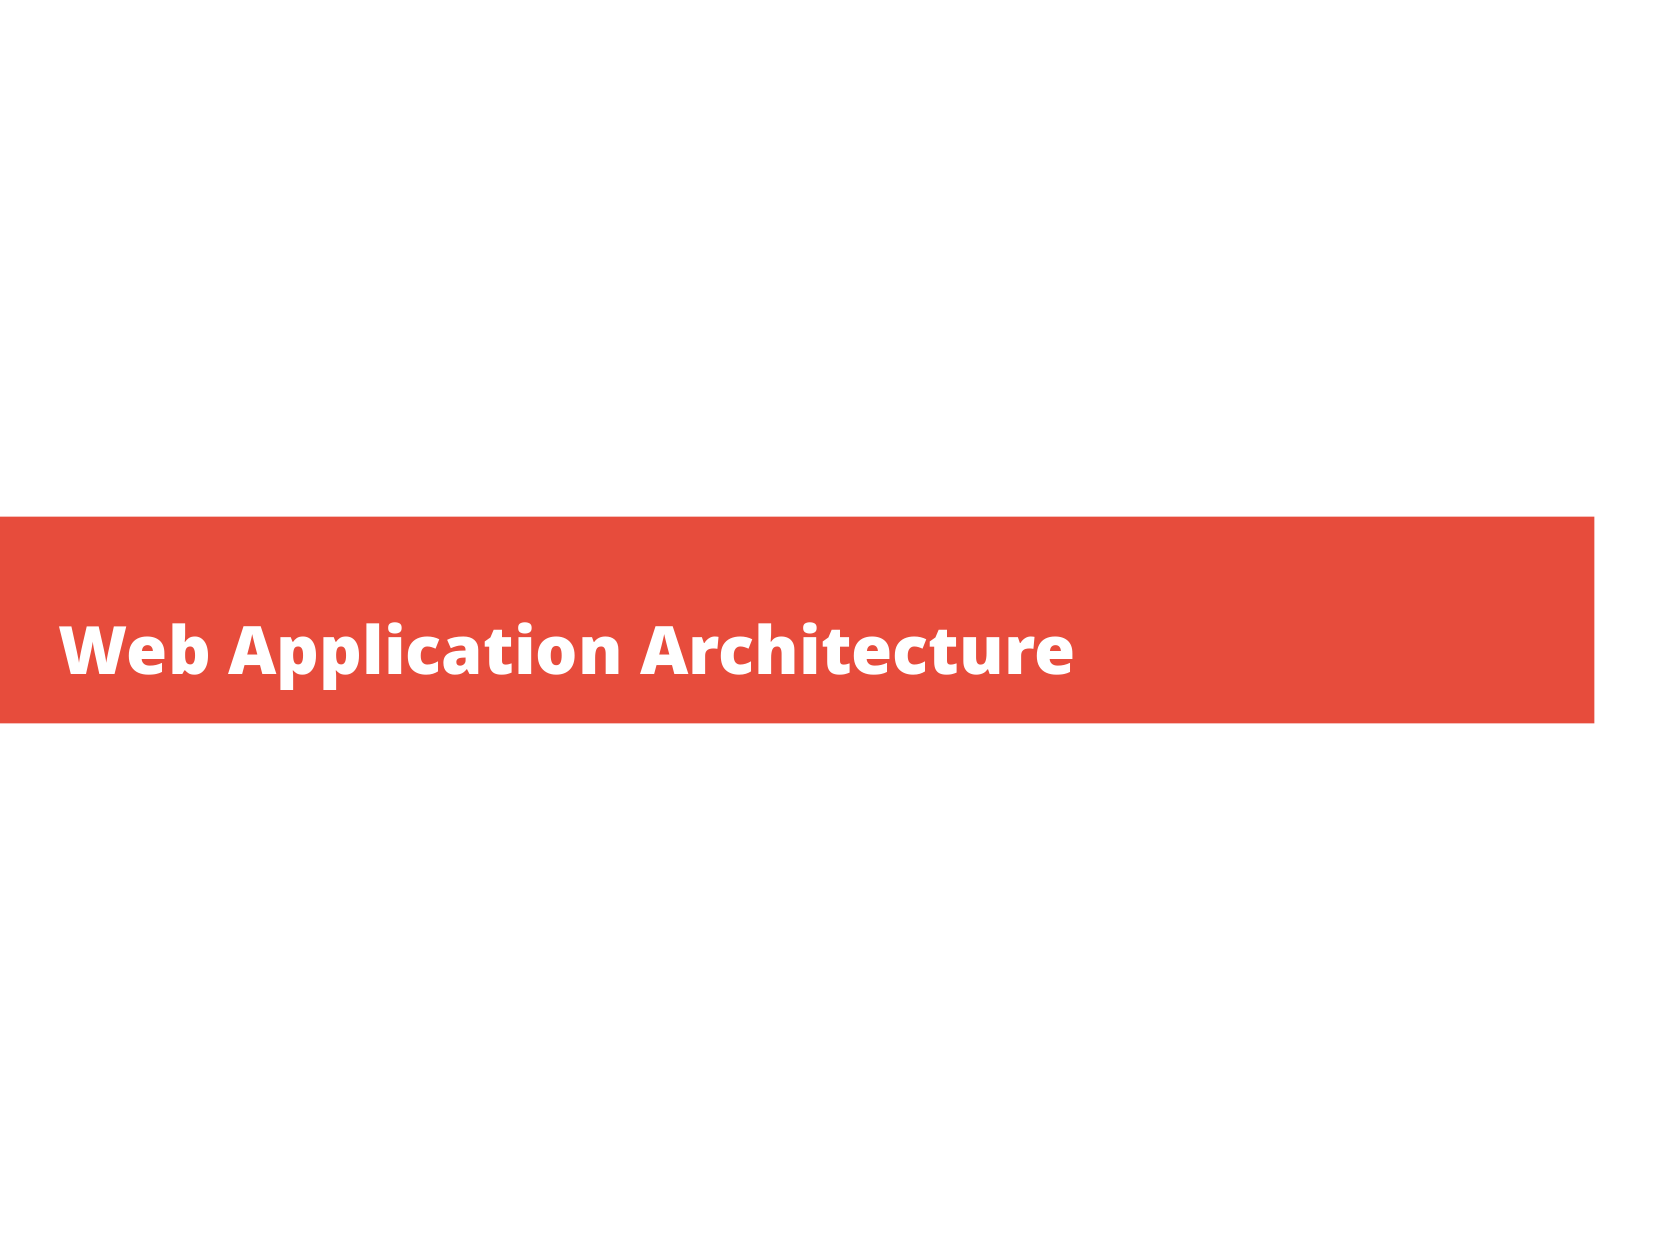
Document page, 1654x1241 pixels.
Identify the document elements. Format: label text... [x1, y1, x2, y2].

title Web Application Architecture [59, 546, 1595, 694]
